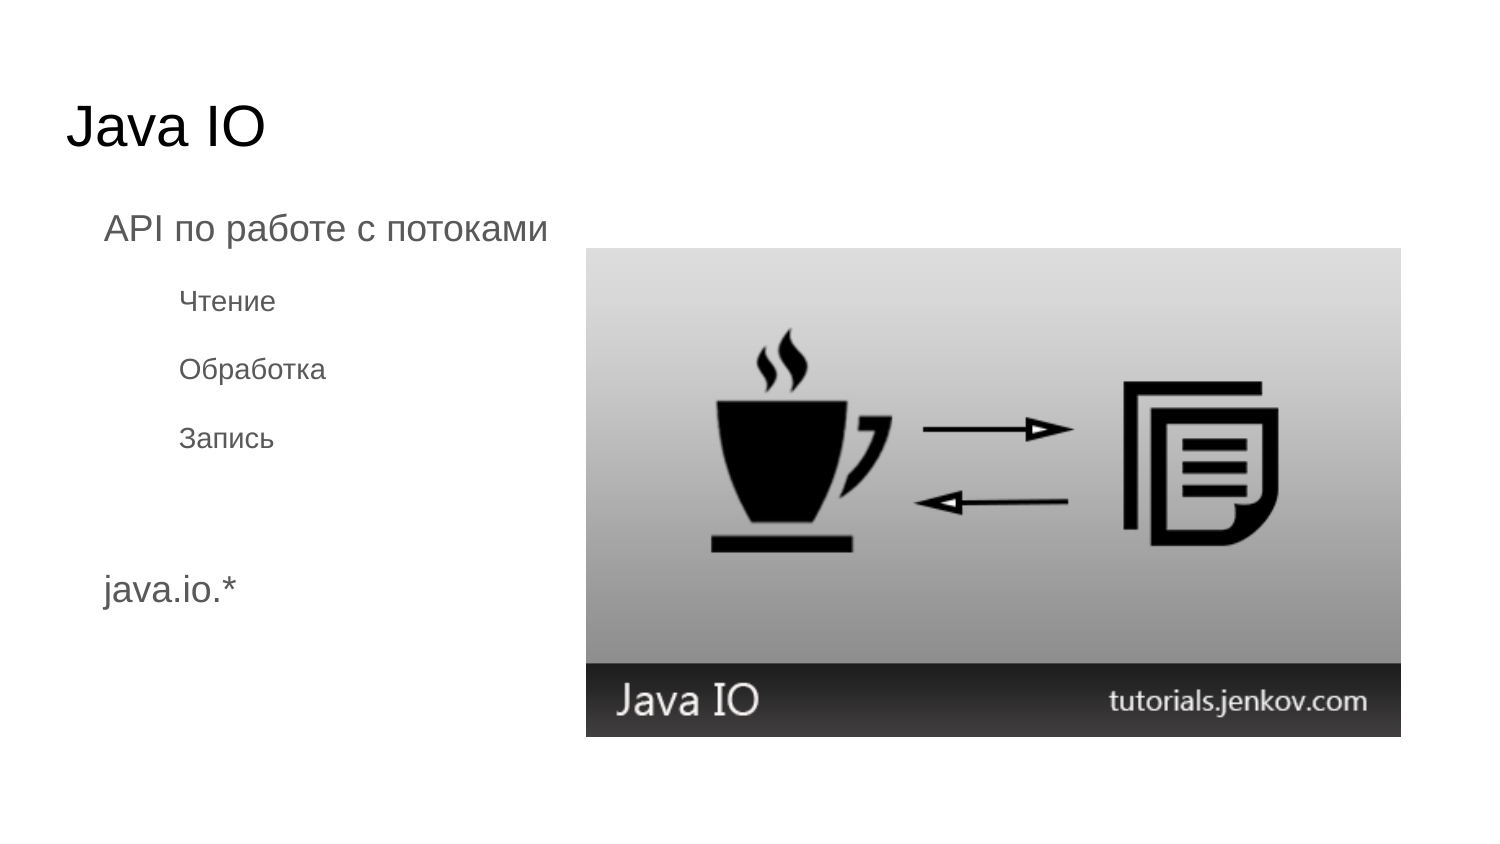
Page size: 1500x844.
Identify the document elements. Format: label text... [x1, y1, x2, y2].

list API по работе с потоками Чтение Обработка Запись java.io.* [51, 189, 1449, 750]
picture [586, 248, 1401, 737]
title Java IO [51, 72, 1449, 167]
